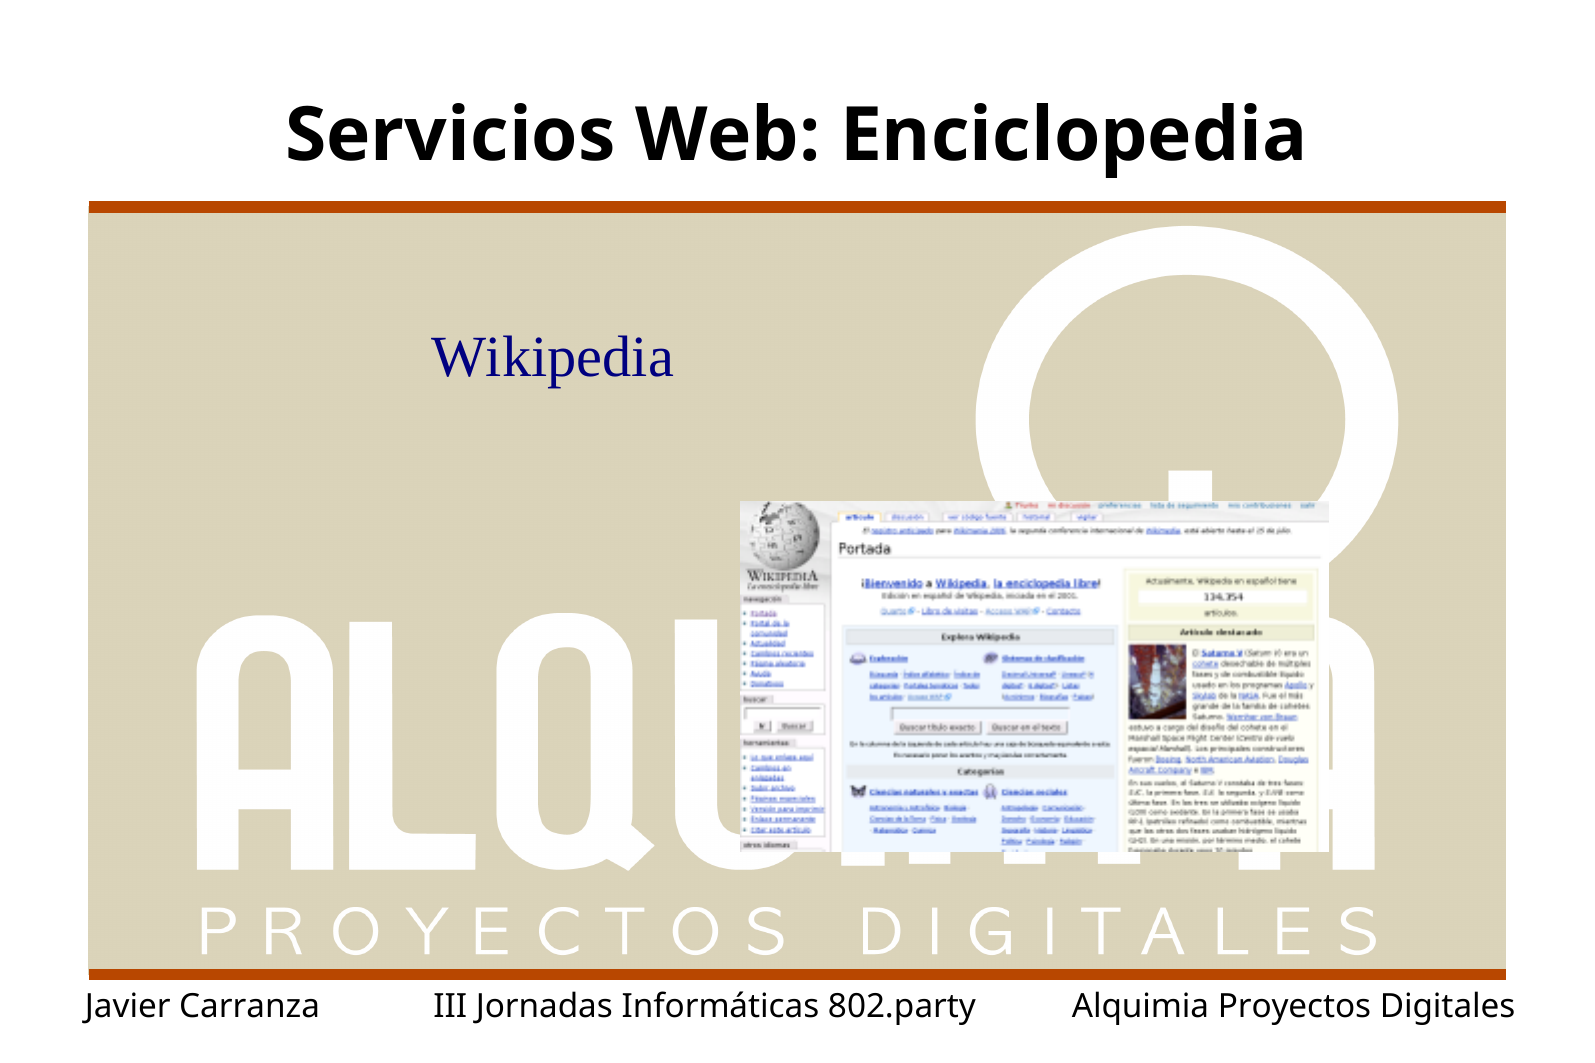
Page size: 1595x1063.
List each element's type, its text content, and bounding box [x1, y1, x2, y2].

picture [740, 501, 1329, 852]
text_box Javier Carranza III Jornadas Informáticas 802.party Alquimia Proyectos Digitales [81, 974, 1513, 1048]
picture [88, 220, 1506, 969]
title Servicios Web: Enciclopedia [79, 42, 1515, 220]
list Wikipedia [413, 324, 1516, 951]
